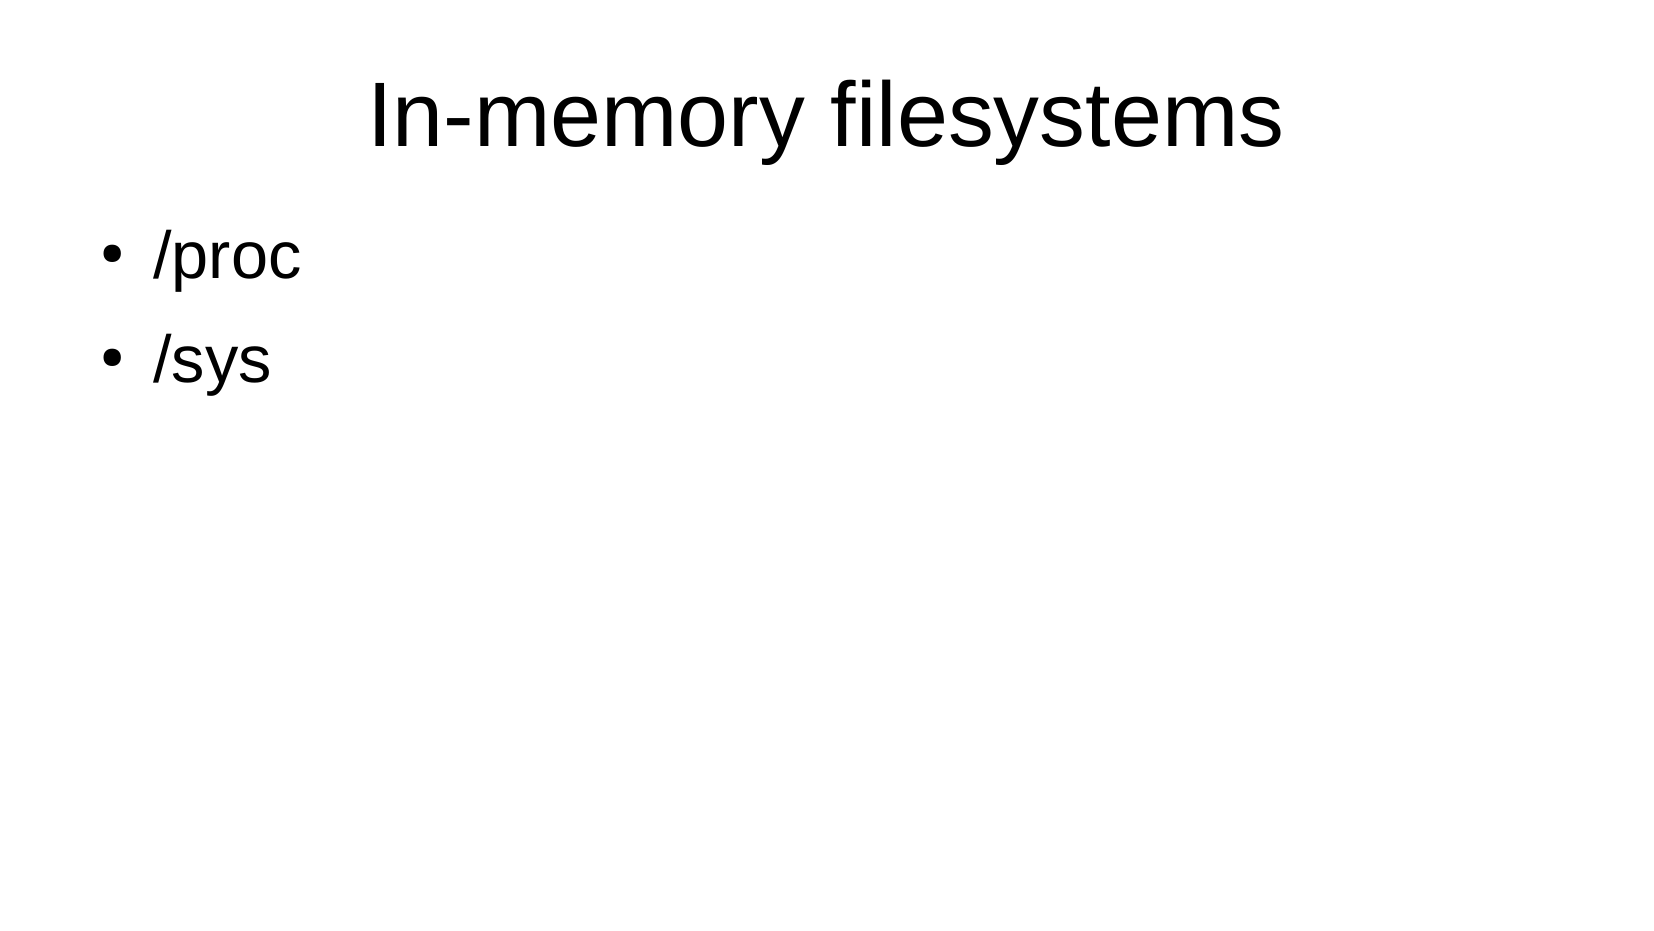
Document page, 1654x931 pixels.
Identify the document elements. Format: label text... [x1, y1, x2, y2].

title In-memory filesystems [82, 37, 1571, 193]
list /proc /sys [82, 217, 1571, 758]
